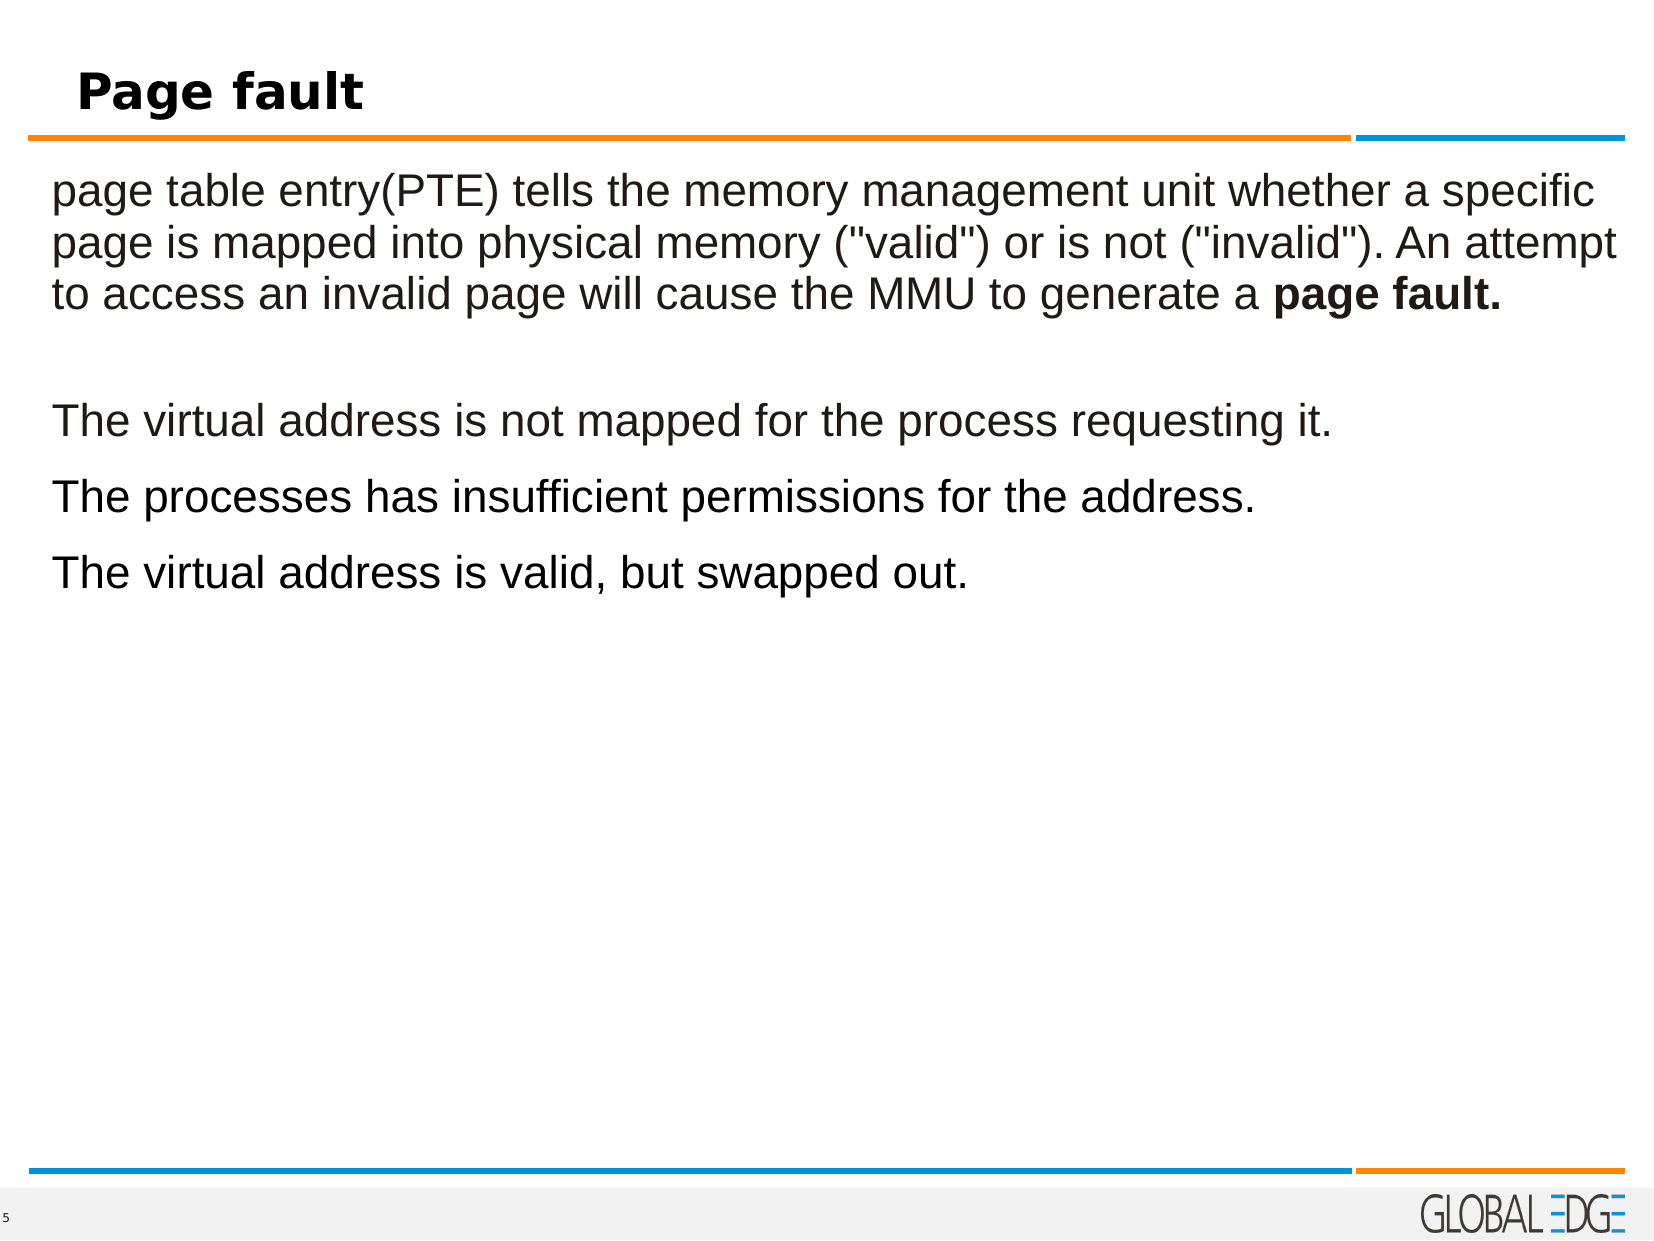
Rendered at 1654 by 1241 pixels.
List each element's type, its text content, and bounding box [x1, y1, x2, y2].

picture [1421, 1194, 1625, 1233]
text_box [0, 1187, 1654, 1241]
text_box Page fault [61, 55, 1369, 129]
text_box 5 [2, 1210, 11, 1226]
text_box page table entry(PTE) tells the memory management unit whether a specific page is mapped into physical memory ("valid") or is not ("invalid"). An attempt to access an invalid page will cause the MMU to generate a page fault. The virtual address is not mapped for the process requesting it. The processes has insufficient permissions for the address. The virtual address is valid, but swapped out. [51, 165, 1619, 804]
